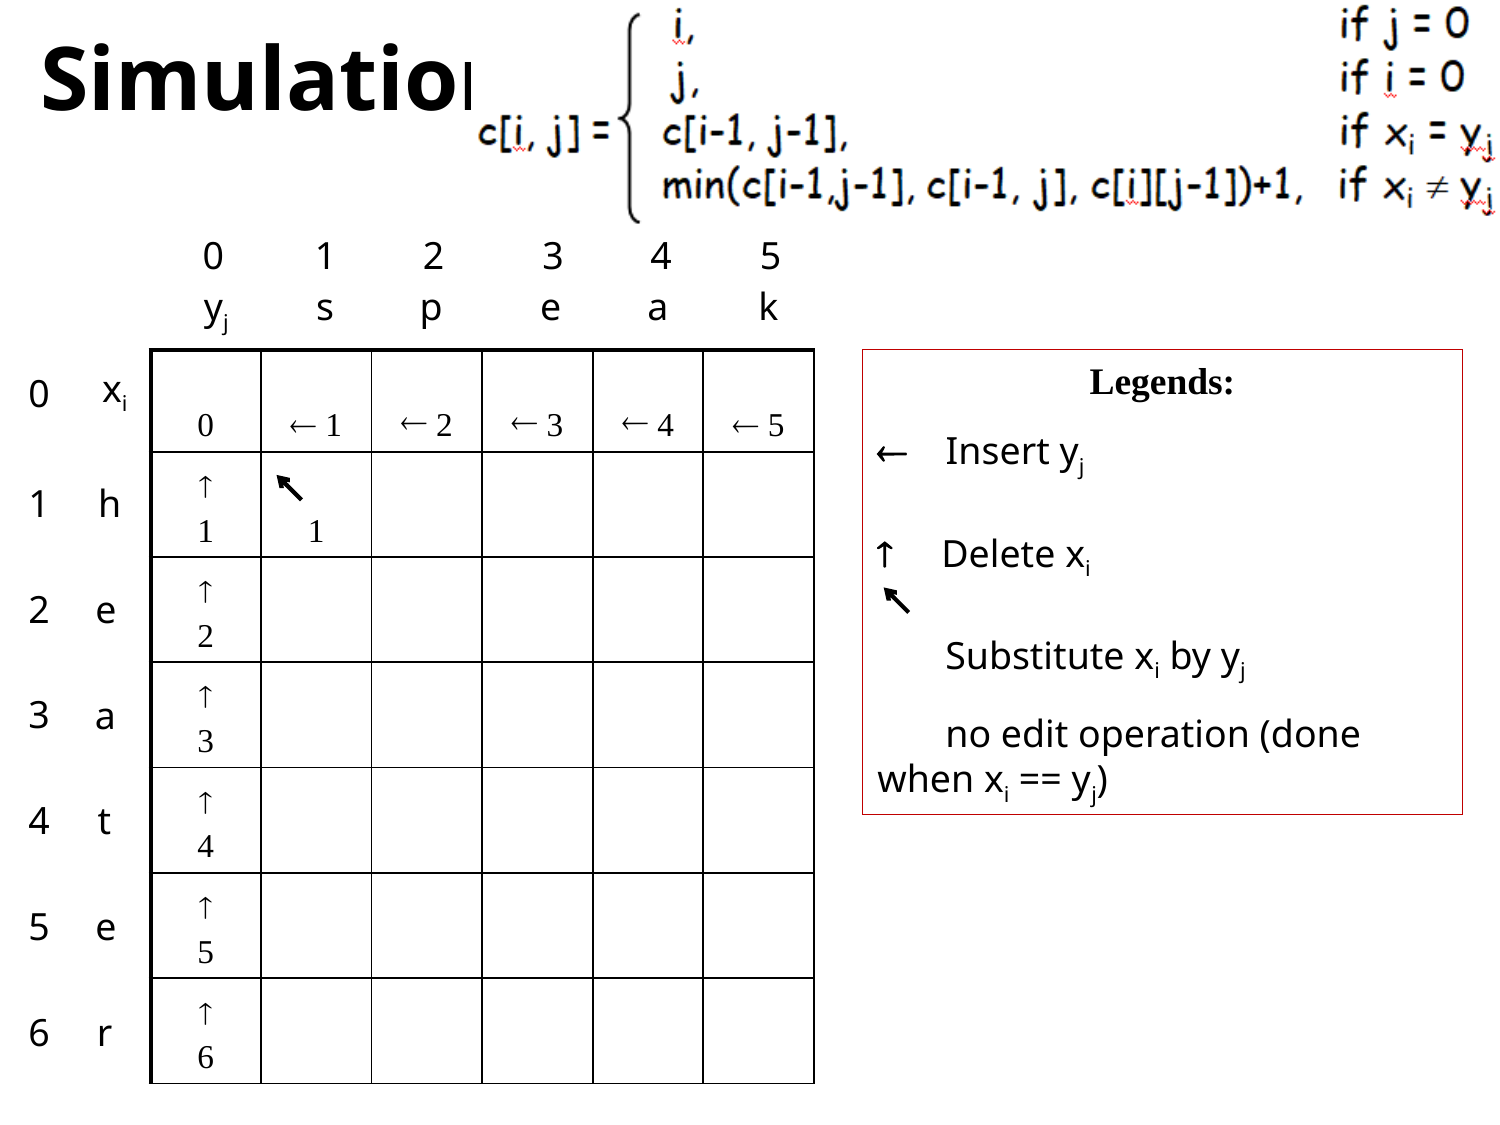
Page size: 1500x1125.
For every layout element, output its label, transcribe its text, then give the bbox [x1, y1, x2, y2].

text_box a [80, 684, 131, 745]
text_box r [82, 1001, 128, 1062]
table_cell [372, 453, 481, 556]
table_cell [372, 558, 481, 661]
text_box k [743, 275, 794, 336]
text_box yj [189, 275, 244, 342]
text_box 0 [188, 224, 239, 285]
table_header 2 [372, 352, 481, 451]
table_cell [594, 979, 702, 1083]
text_box 3 [527, 238, 579, 285]
table_cell  6 [153, 979, 260, 1083]
table_cell [483, 768, 592, 872]
table_cell [704, 979, 813, 1083]
table_cell [594, 874, 702, 977]
text_box e [80, 578, 132, 639]
text_box 6 [13, 1001, 65, 1062]
text_box a [632, 275, 684, 336]
text_box p [404, 275, 458, 336]
text_box e [525, 275, 576, 336]
text_box 3 [13, 683, 65, 744]
table_cell [704, 768, 813, 872]
table_cell [262, 979, 371, 1083]
table_cell  2 [153, 558, 260, 661]
table_cell [372, 874, 481, 977]
text_box h [83, 472, 137, 533]
table_cell [594, 558, 702, 661]
text_box 1 [13, 472, 65, 533]
table_cell  4 [153, 768, 260, 872]
table_cell [262, 874, 371, 977]
table_header  5 [704, 352, 813, 451]
text_box 4 [635, 238, 687, 285]
picture [471, 0, 1500, 238]
text_box 5 [13, 895, 65, 956]
table_cell [704, 663, 813, 767]
table_cell [262, 768, 371, 872]
table_cell  1 [153, 453, 260, 556]
table_header  1 [262, 352, 371, 451]
table_cell [704, 558, 813, 661]
table_cell [262, 663, 371, 767]
table_cell [594, 453, 702, 556]
text_box e [80, 895, 132, 956]
table_cell [704, 453, 813, 556]
table_header 4 [594, 352, 702, 451]
table_cell [483, 663, 592, 767]
table_cell [483, 874, 592, 977]
table_cell [704, 874, 813, 977]
table_cell [594, 663, 702, 767]
text_box 5 [745, 238, 797, 285]
text_box 4 [13, 789, 65, 850]
table_cell  5 [153, 874, 260, 977]
table_cell 1 [262, 453, 371, 556]
table_cell [483, 453, 592, 556]
table_cell [594, 768, 702, 872]
text_box t [83, 790, 127, 850]
table_cell  3 [153, 663, 260, 767]
text_box xi [87, 357, 143, 424]
table_cell [372, 768, 481, 872]
text_box Legends:  Insert yj  Delete xi Substitute xi by yj no edit operation (done when xi == yj) [862, 349, 1463, 815]
table_cell [483, 558, 592, 661]
text_box 2 [408, 224, 460, 285]
text_box 1 [299, 224, 351, 285]
table_cell [483, 979, 592, 1083]
title Simulation [25, 26, 471, 138]
text_box s [301, 275, 349, 336]
table_header 3 [483, 352, 592, 451]
table_cell [372, 979, 481, 1083]
table_header 0 [153, 352, 260, 451]
text_box 0 [13, 362, 65, 423]
table_cell [372, 663, 481, 767]
text_box 2 [13, 578, 65, 639]
table_cell [262, 558, 371, 661]
